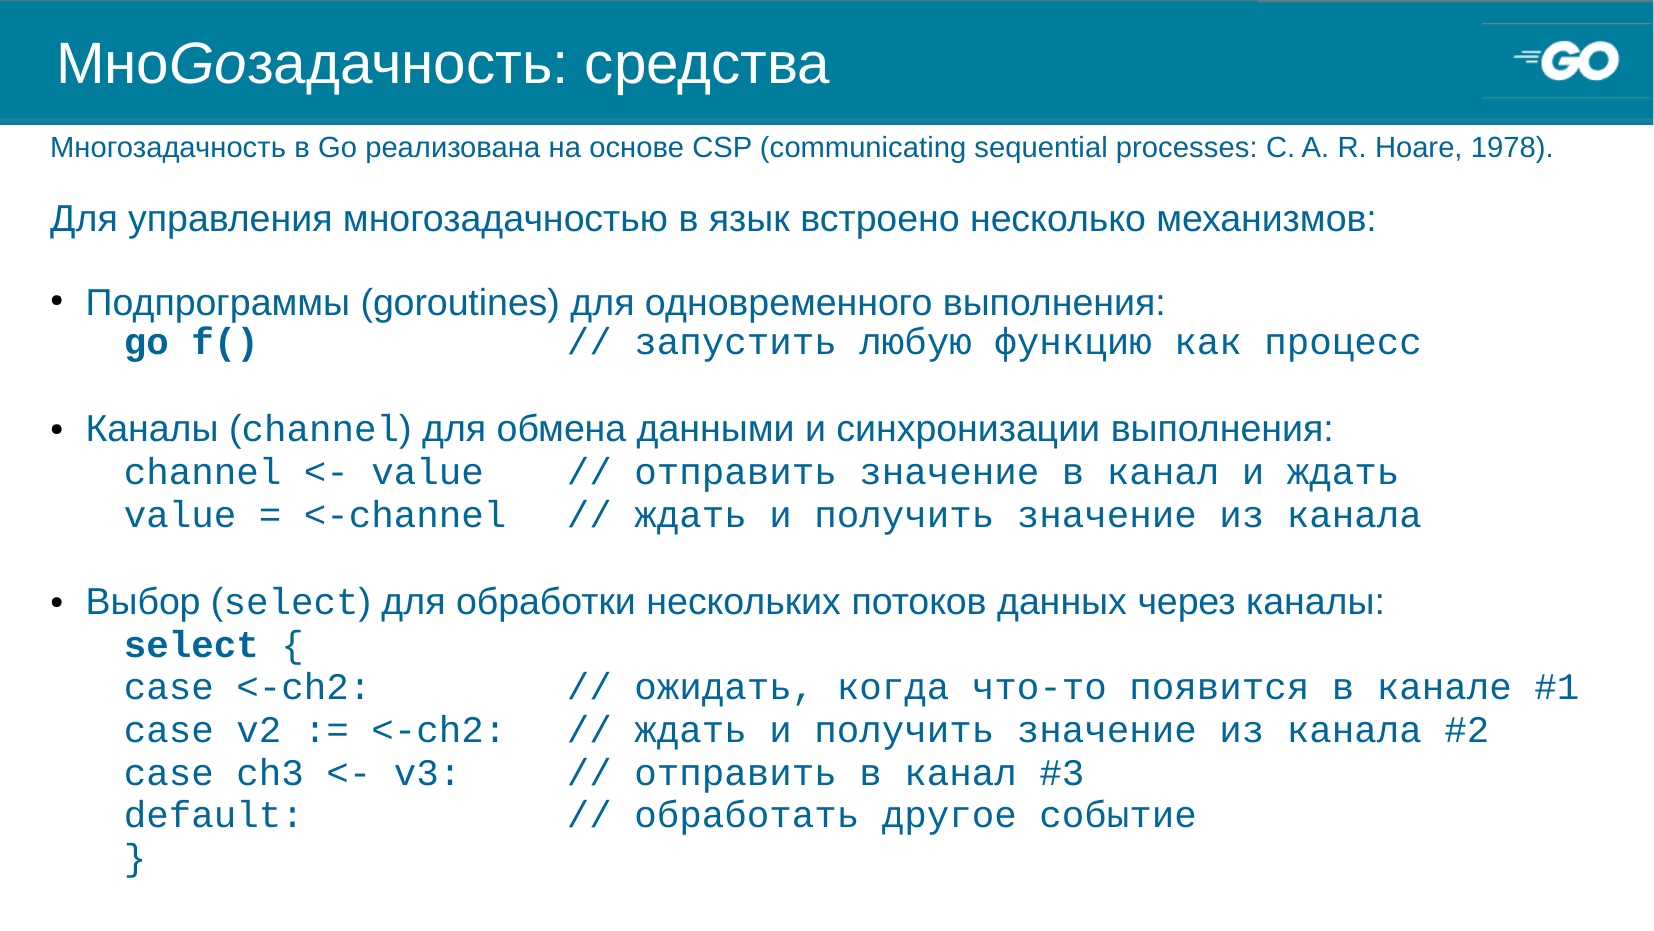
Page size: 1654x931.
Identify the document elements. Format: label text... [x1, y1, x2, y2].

text_box Многозадачность в Go реализована на основе CSP (communicating sequential processes: C. A. R. Hoare, 1978). Для управления многозадачностью в язык встроено несколько механизмов: Подпрограммы (goroutines) для одновременного выполнения: go f() // запустить любую функцию как процесс Каналы (channel) для обмена данными и синхронизации выполнения: channel <- value // отправить значение в канал и ждать value = <-channel // ждать и получить значение из канала Выбор (select) для обработки нескольких потоков данных через каналы: select { case <-ch2: // ожидать, когда что-то появится в канале #1 case v2 := <-ch2: // ждать и получить значение из канала #2 case ch3 <- v3: // отправить в канал #3 default: // обработать другое событие } [35, 124, 1619, 908]
picture [1542, 41, 1619, 81]
text_box МноGoзадачность: средства [41, 23, 1495, 104]
